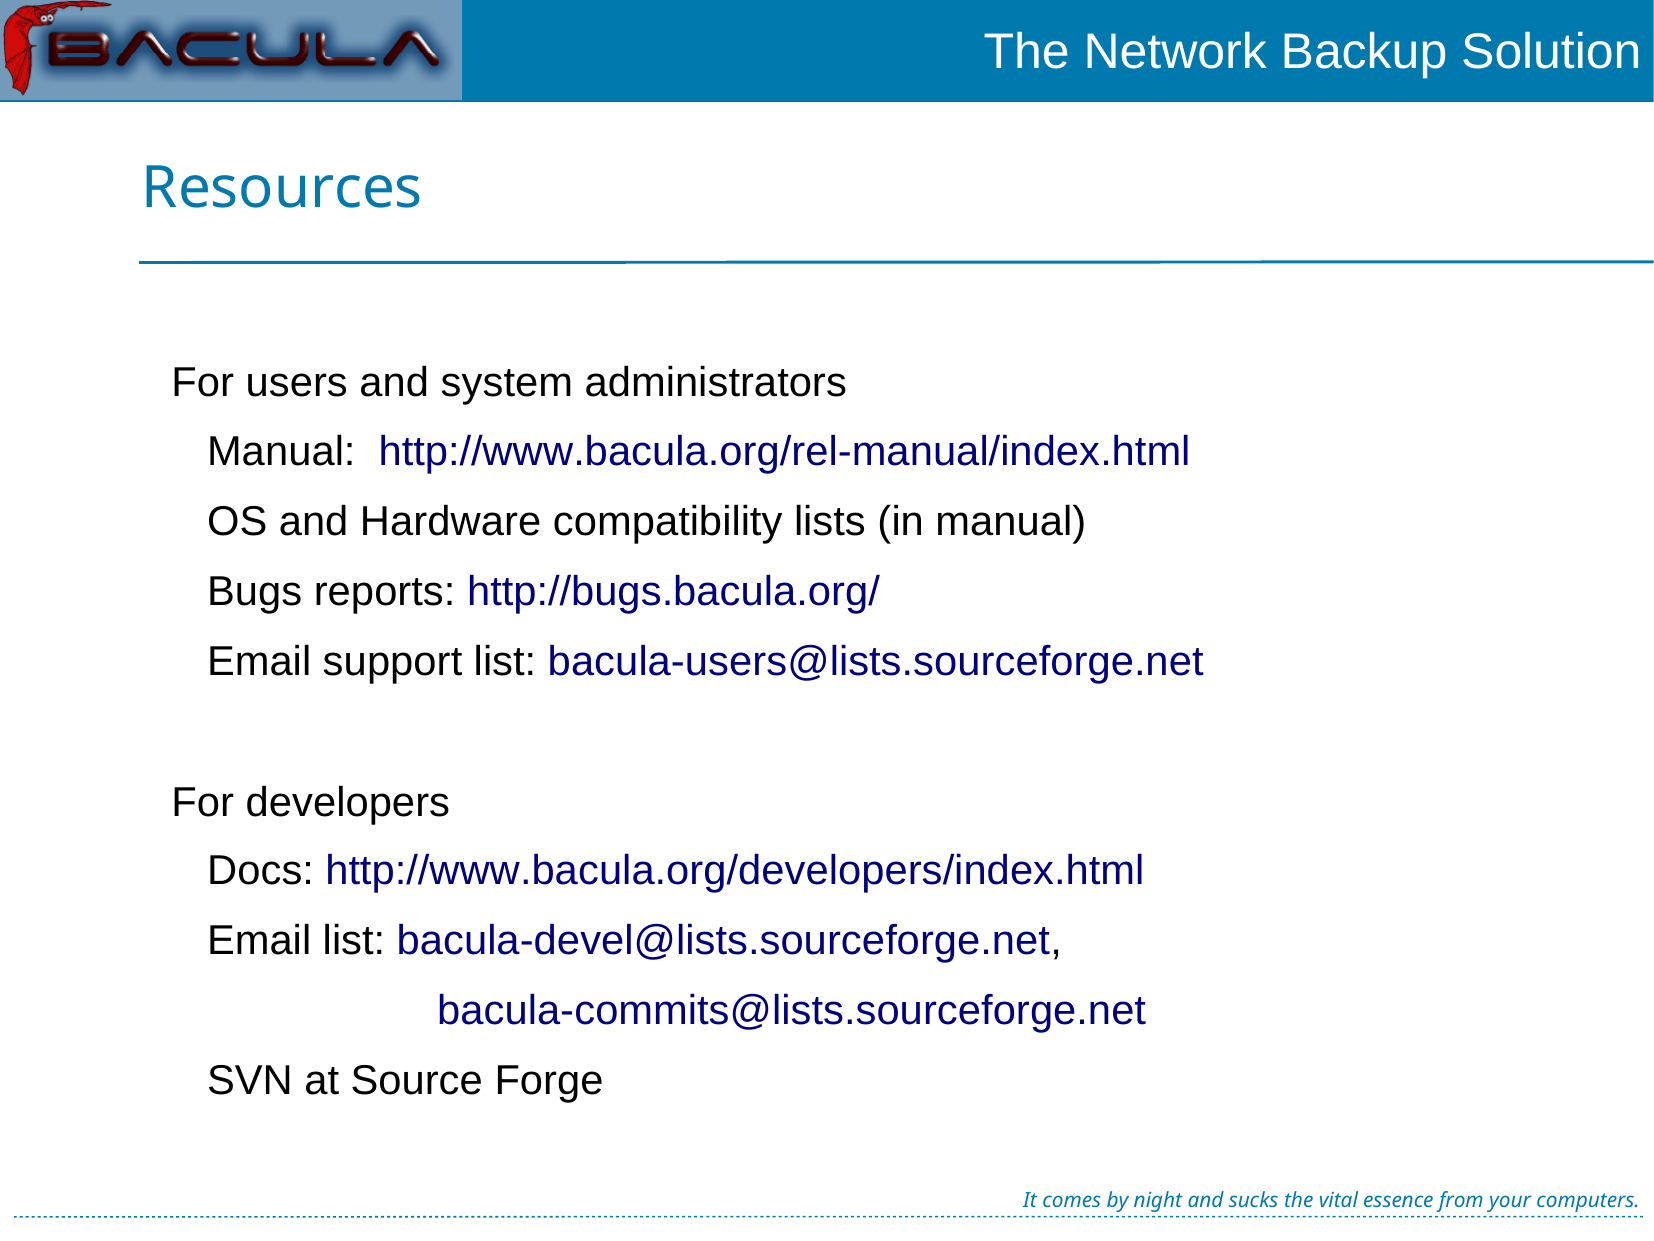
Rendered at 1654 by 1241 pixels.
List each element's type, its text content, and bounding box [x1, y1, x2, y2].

title Resources [141, 112, 1501, 226]
picture [0, 0, 461, 99]
list For users and system administrators Manual: http://www.bacula.org/rel-manual/index.html OS and Hardware compatibility lists (in manual) Bugs reports: http://bugs.bacula.org/ Email support list: bacula-users@lists.sourceforge.net For developers Docs: http://www.bacula.org/developers/index.html Email list: bacula-devel@lists.sourceforge.net, bacula-commits@lists.sourceforge.net SVN at Source Forge [112, 290, 1510, 1165]
